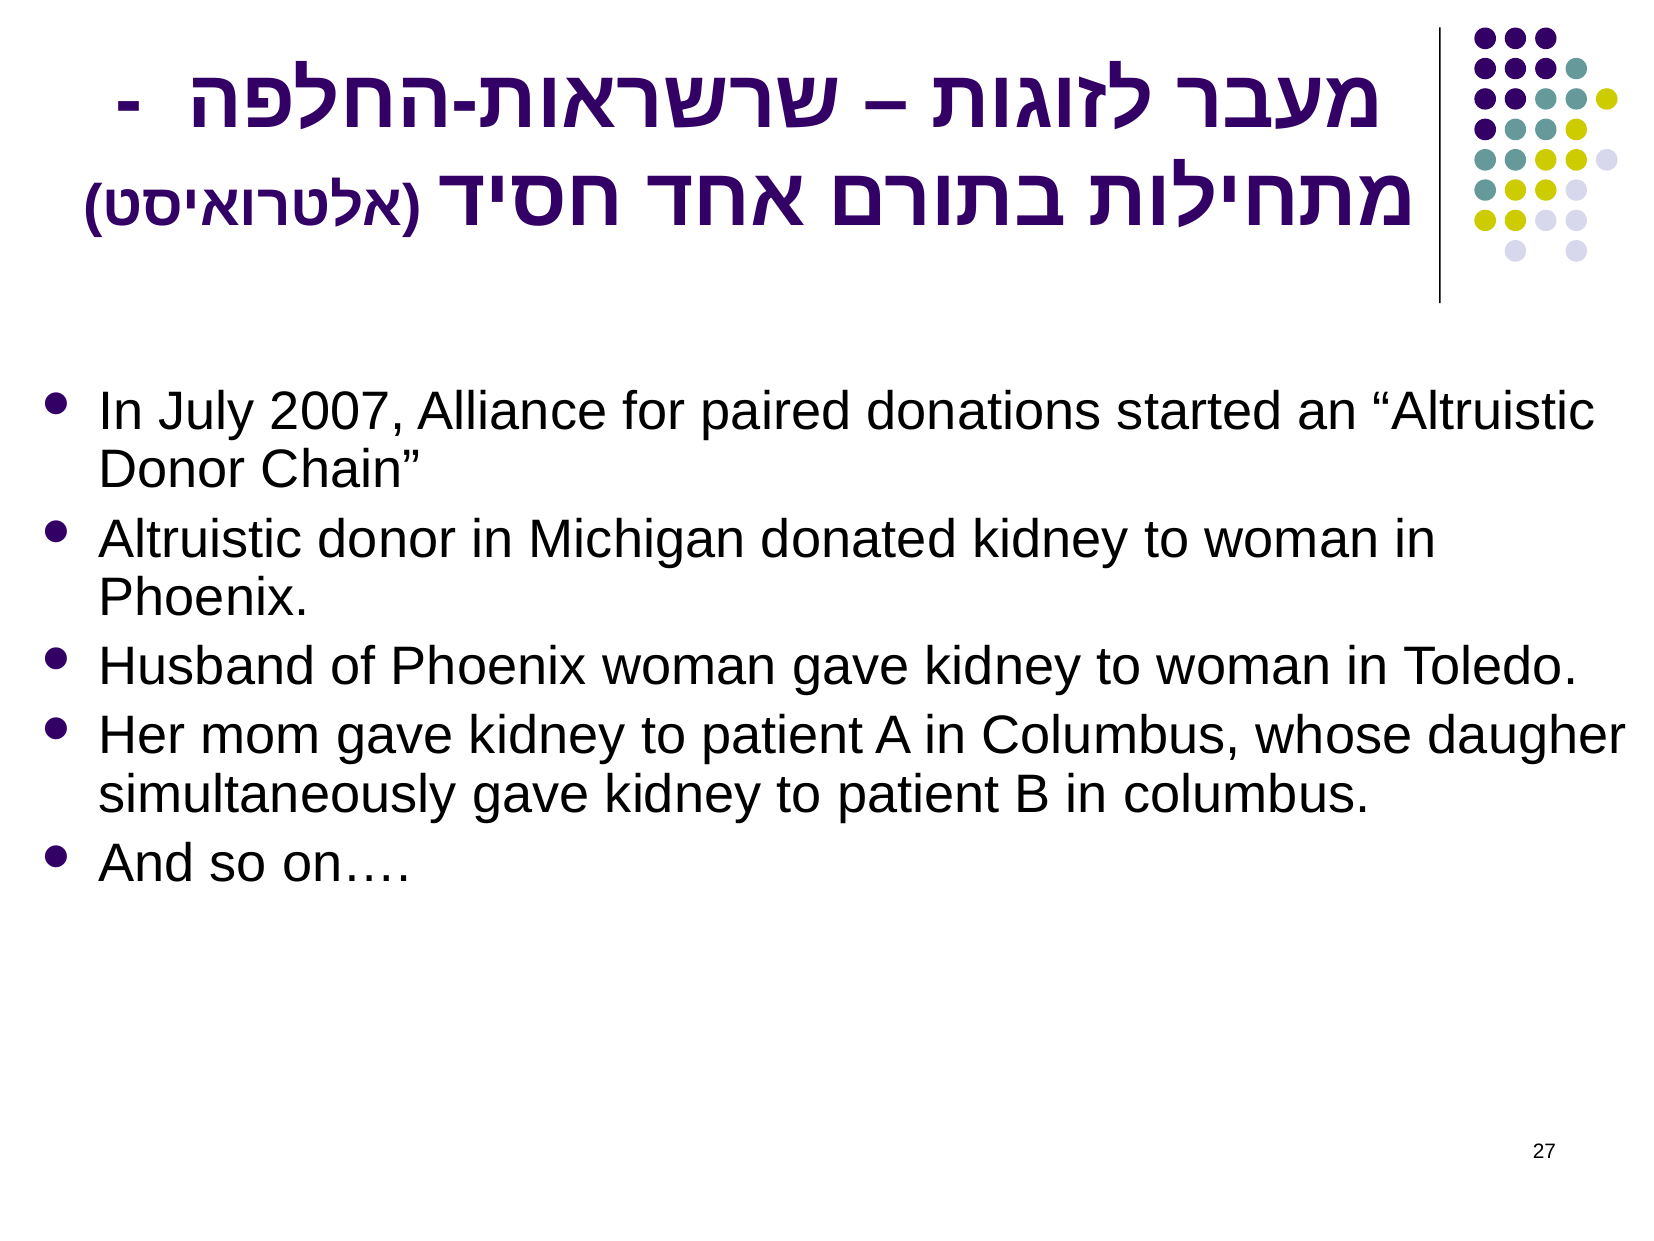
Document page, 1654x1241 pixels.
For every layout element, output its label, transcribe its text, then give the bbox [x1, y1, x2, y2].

slide_number <number> [1185, 1129, 1571, 1213]
title מעבר לזוגות – שרשראות-החלפה - מתחילות בתורם אחד חסיד (אלטרואיסט) [0, 15, 1531, 250]
list In July 2007, Alliance for paired donations started an “Altruistic Donor Chain” Altruistic donor in Michigan donated kidney to woman in Phoenix. Husband of Phoenix woman gave kidney to woman in Toledo. Her mom gave kidney to patient A in Columbus, whose daugher simultaneously gave kidney to patient B in columbus. And so on…. [26, 375, 1654, 1173]
